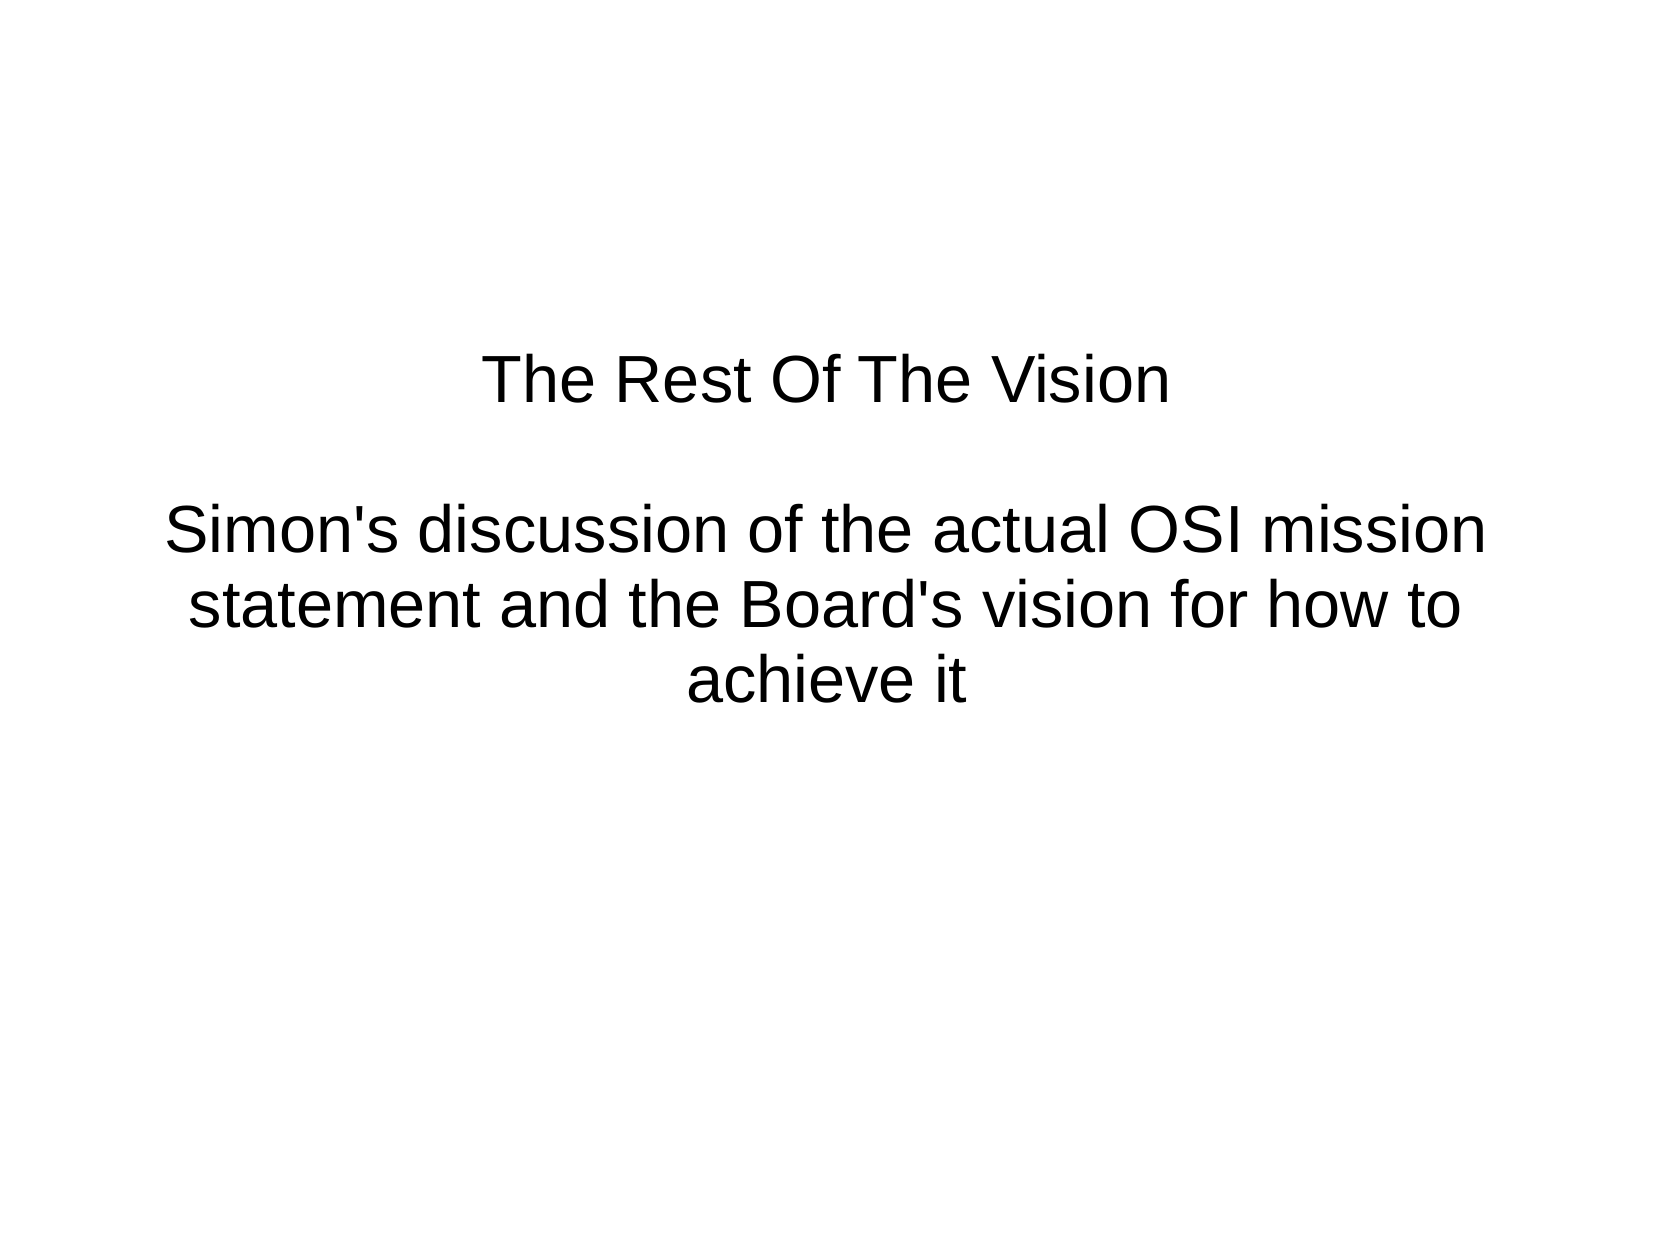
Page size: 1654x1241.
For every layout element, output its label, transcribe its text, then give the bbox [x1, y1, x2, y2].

subtitle The Rest Of The Vision Simon's discussion of the actual OSI mission statement and the Board's vision for how to achieve it [82, 49, 1571, 1010]
